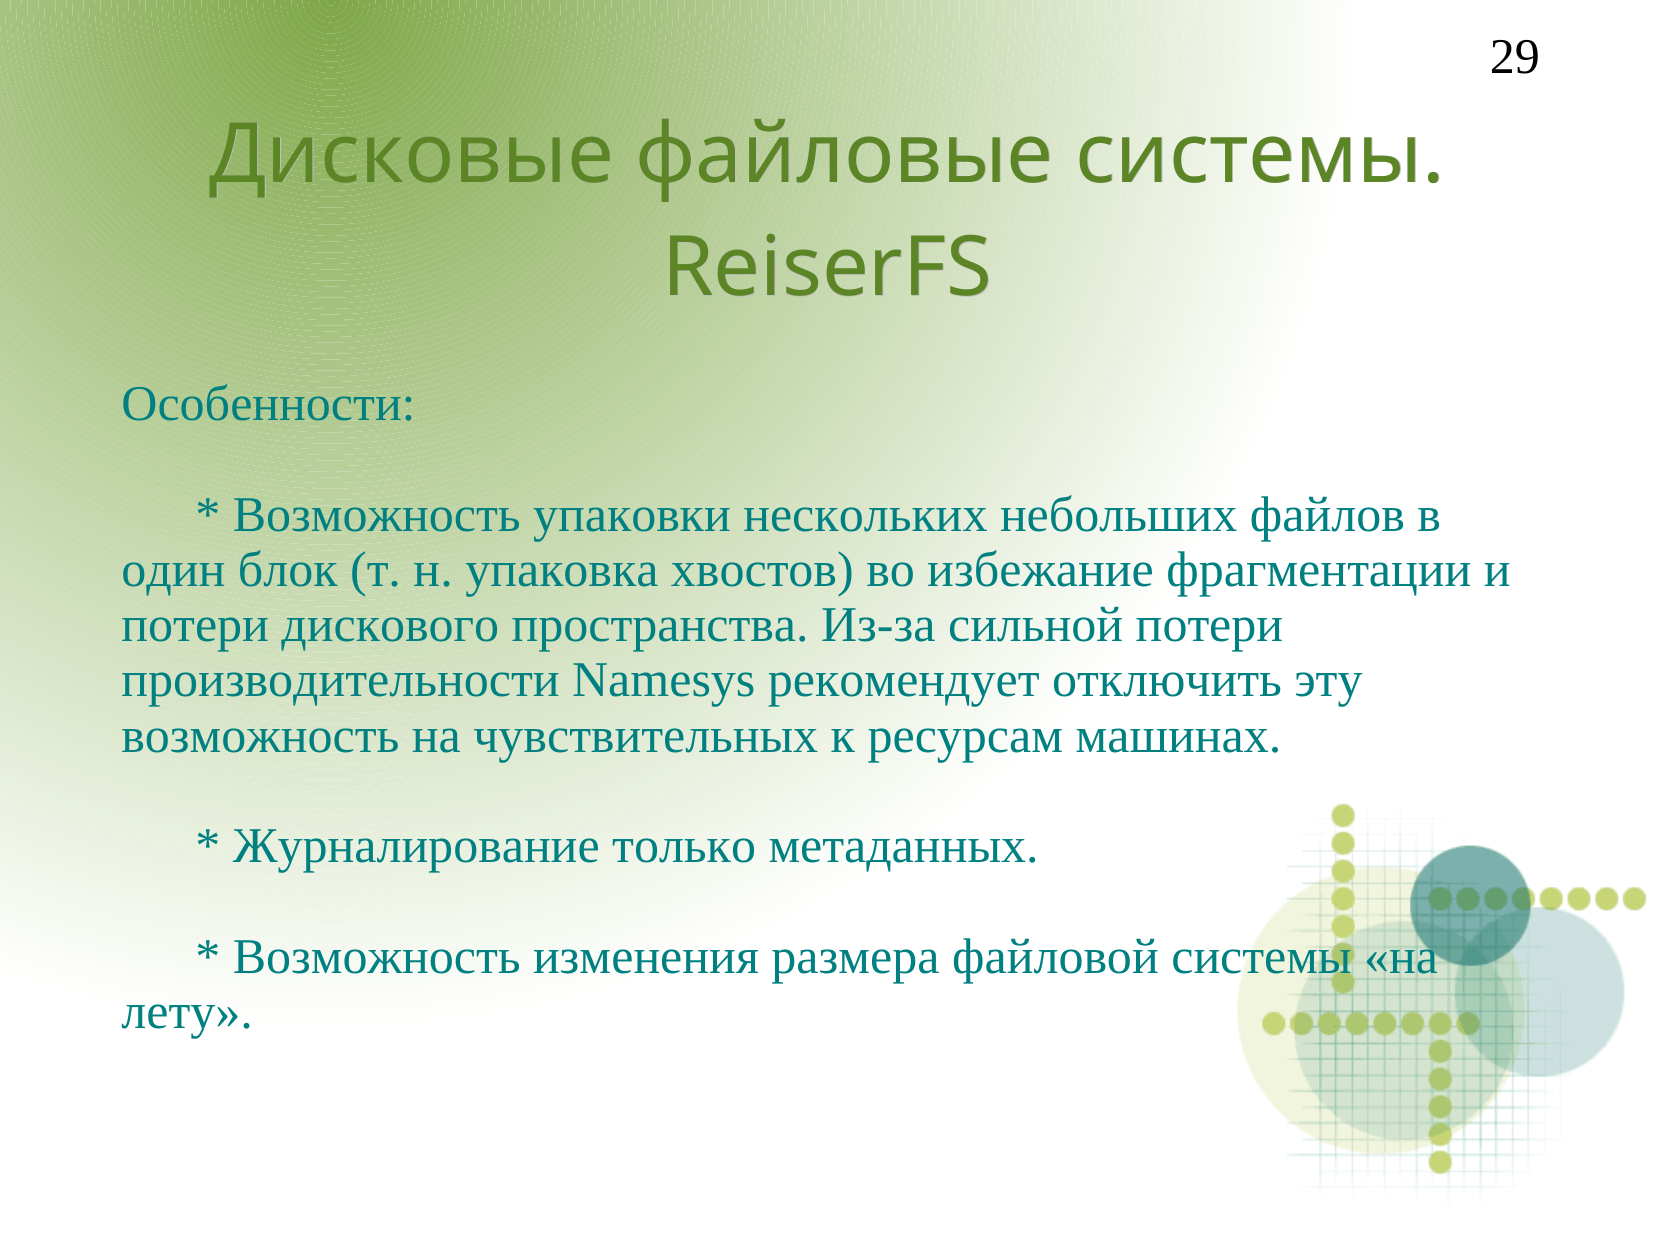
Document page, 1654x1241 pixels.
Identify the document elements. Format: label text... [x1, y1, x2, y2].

subtitle Особенности: * Возможность упаковки нескольких небольших файлов в один блок (т. н. упаковка хвостов) во избежание фрагментации и потери дискового пространства. Из-за сильной потери производительности Namesys рекомендует отключить эту возможность на чувствительных к ресурсам машинах. * Журналирование только метаданных. * Возможность изменения размера файловой системы «на лету». [121, 344, 1534, 1126]
text_box <номер> [1500, 29, 1654, 89]
title Дисковые файловые системы. ReiserFS [121, 102, 1534, 311]
picture [1224, 792, 1654, 1211]
